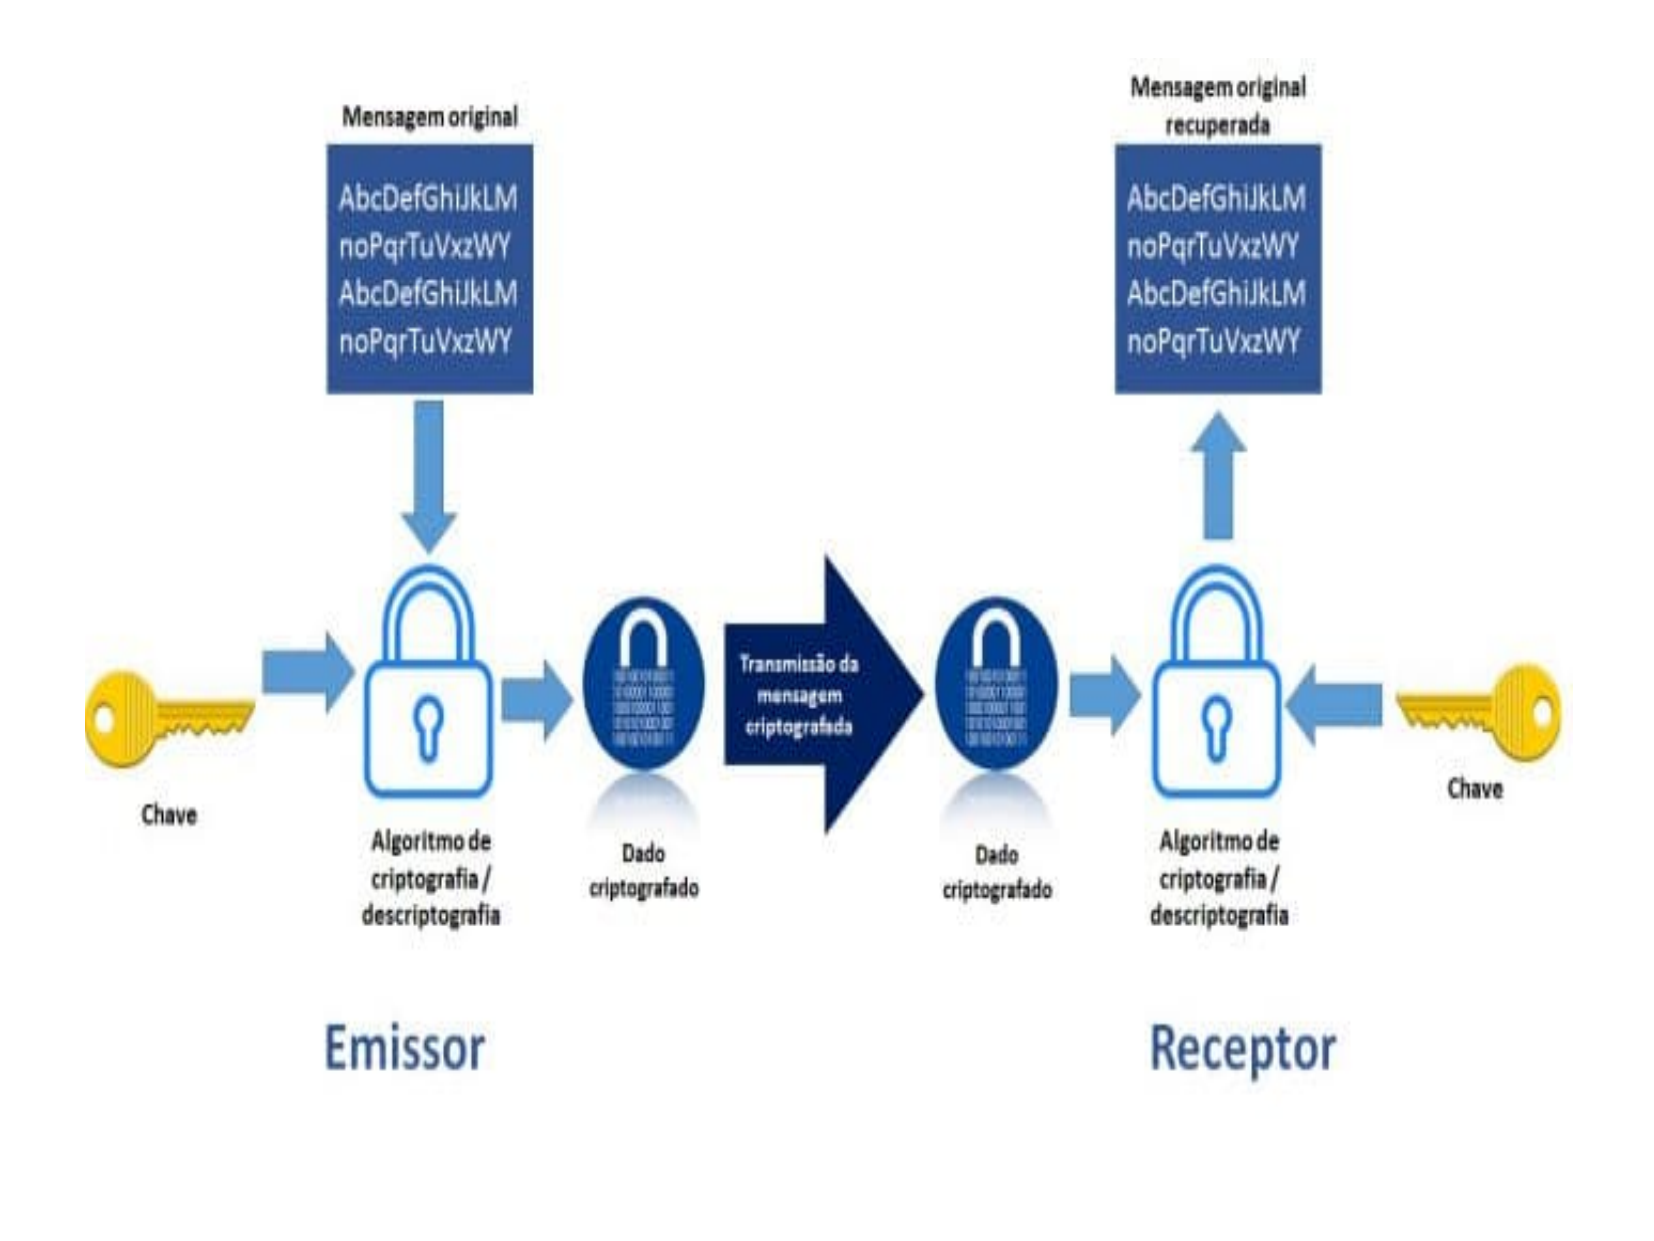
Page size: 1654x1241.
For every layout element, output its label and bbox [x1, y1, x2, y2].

picture [85, 58, 1573, 1134]
